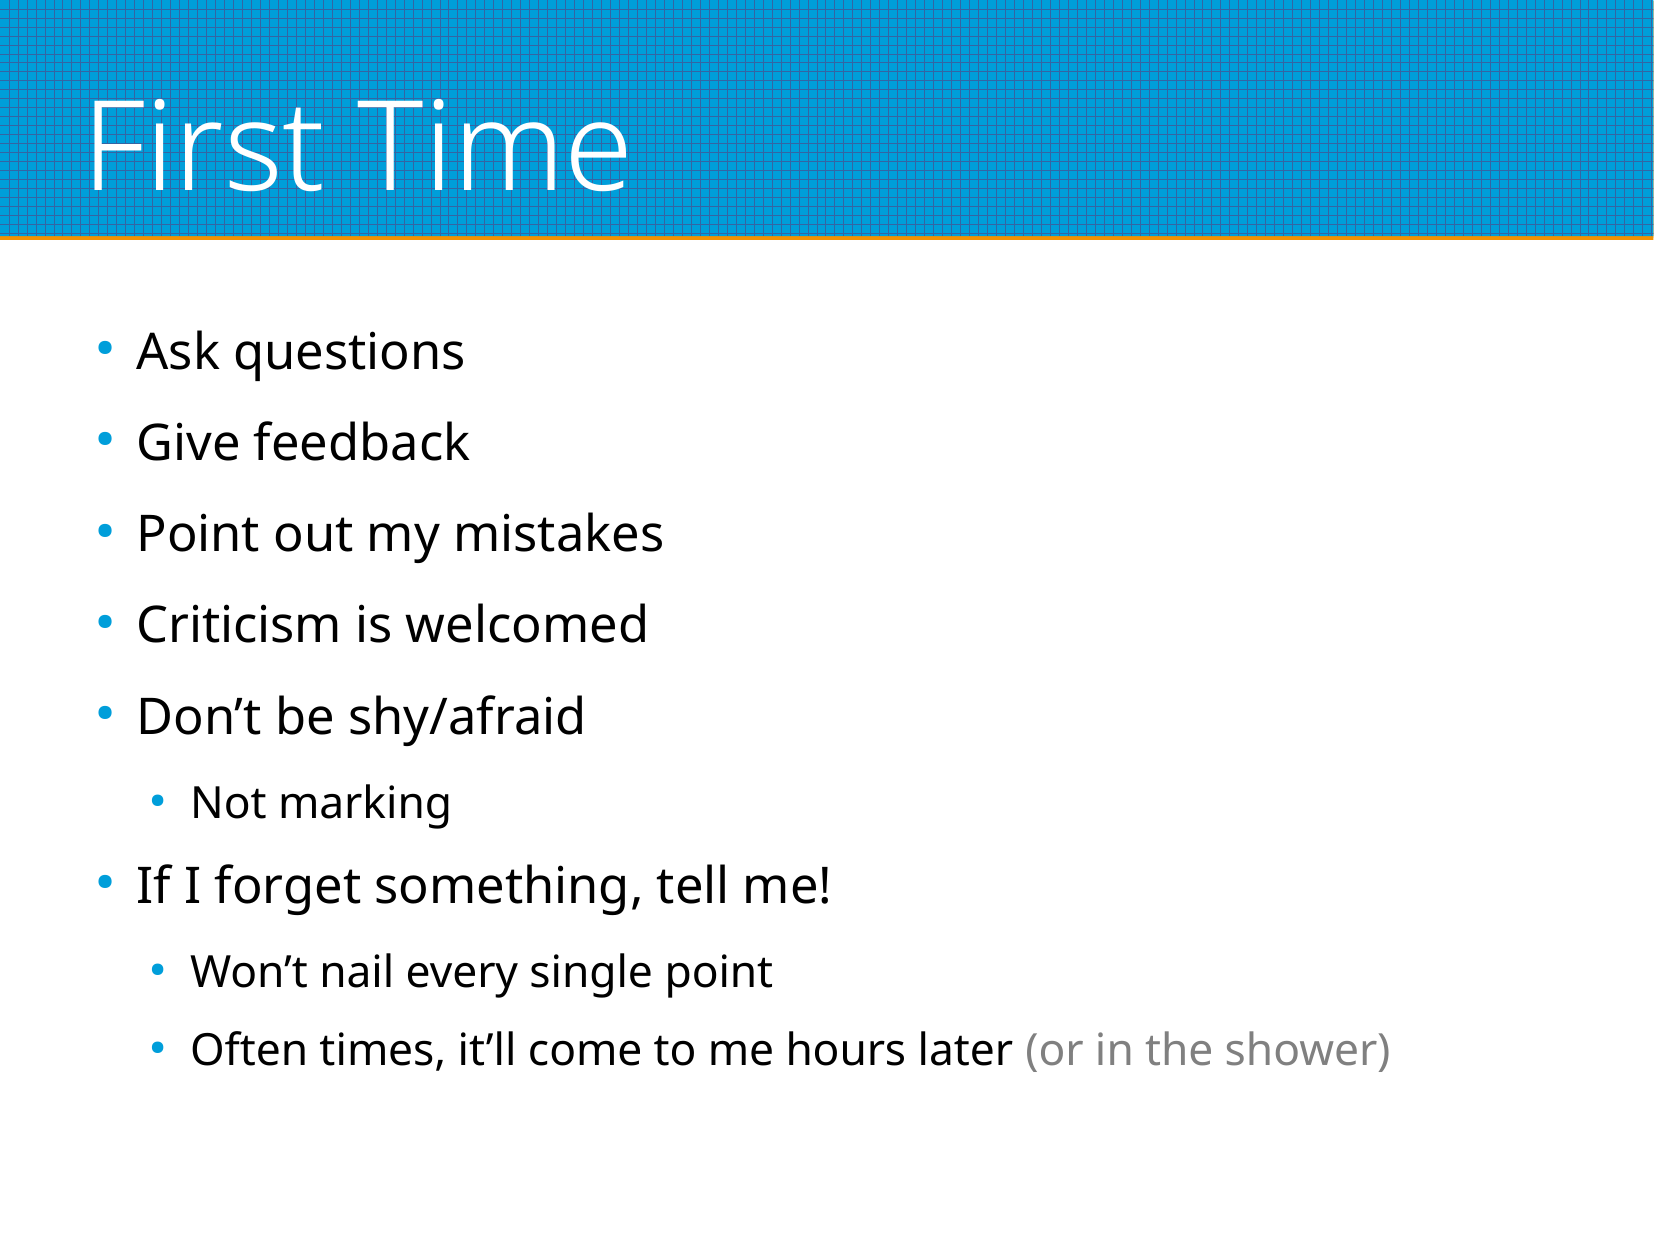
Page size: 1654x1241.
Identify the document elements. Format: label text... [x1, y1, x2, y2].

list Ask questions Give feedback Point out my mistakes Criticism is welcomed Don’t be shy/afraid Not marking If I forget something, tell me! Won’t nail every single point Often times, it’ll come to me hours later (or in the shower) [82, 314, 1563, 1081]
title First Time [82, 19, 1571, 227]
